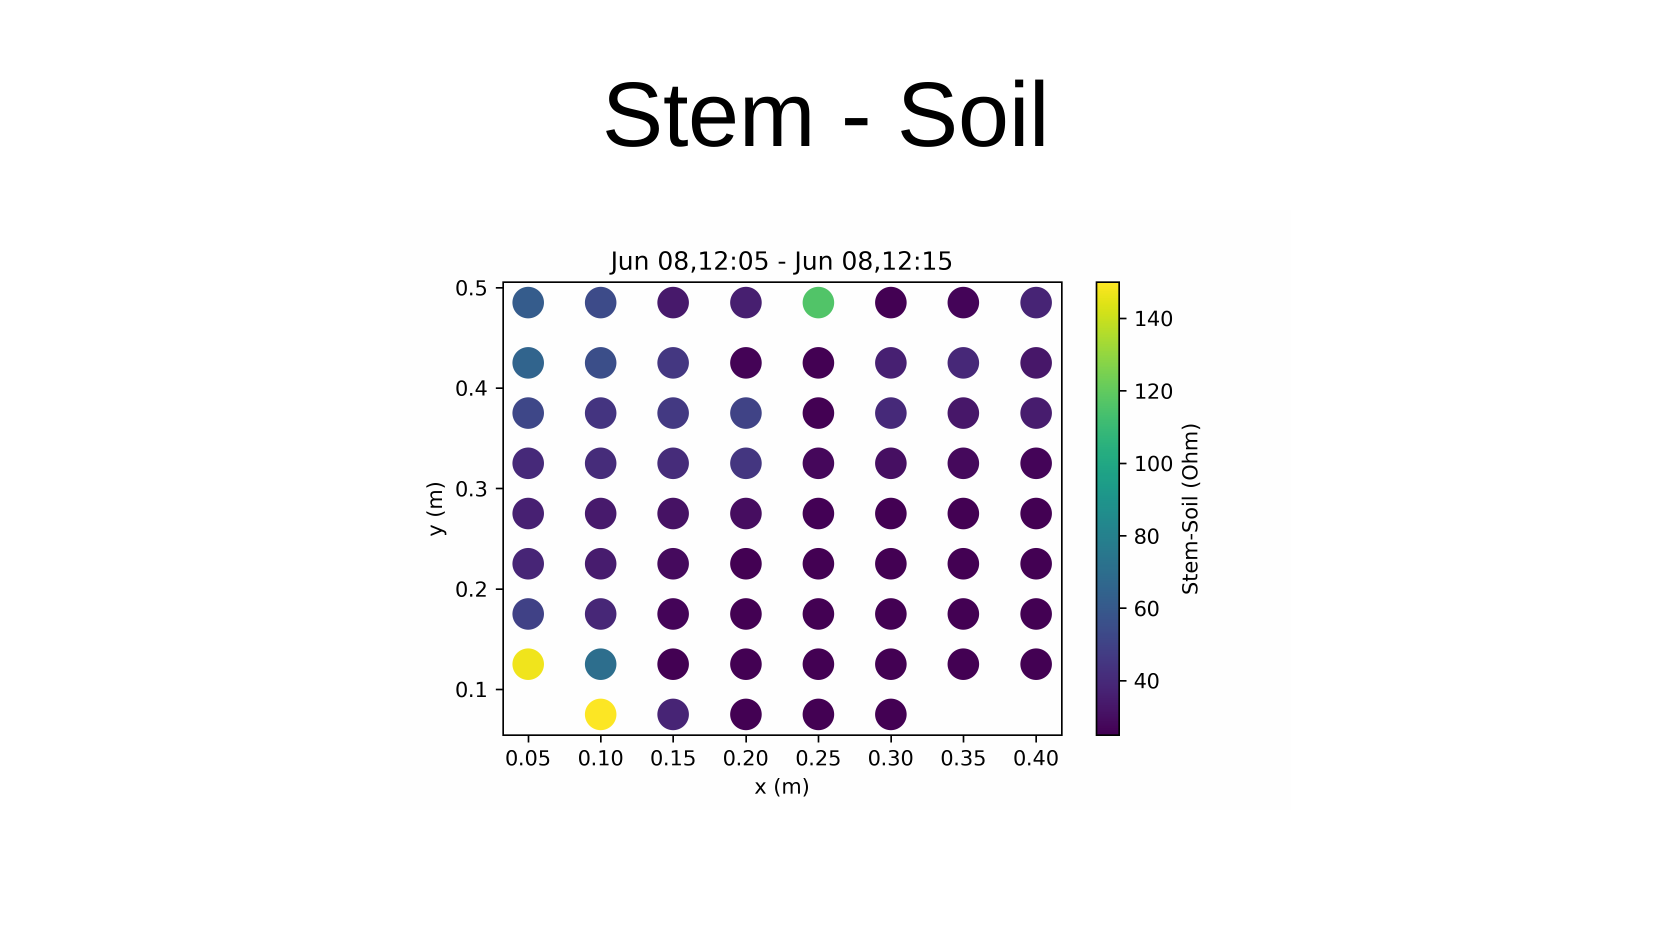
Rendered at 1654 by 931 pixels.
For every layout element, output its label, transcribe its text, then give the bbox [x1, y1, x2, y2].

picture [390, 210, 1291, 811]
title Stem - Soil [82, 37, 1571, 193]
